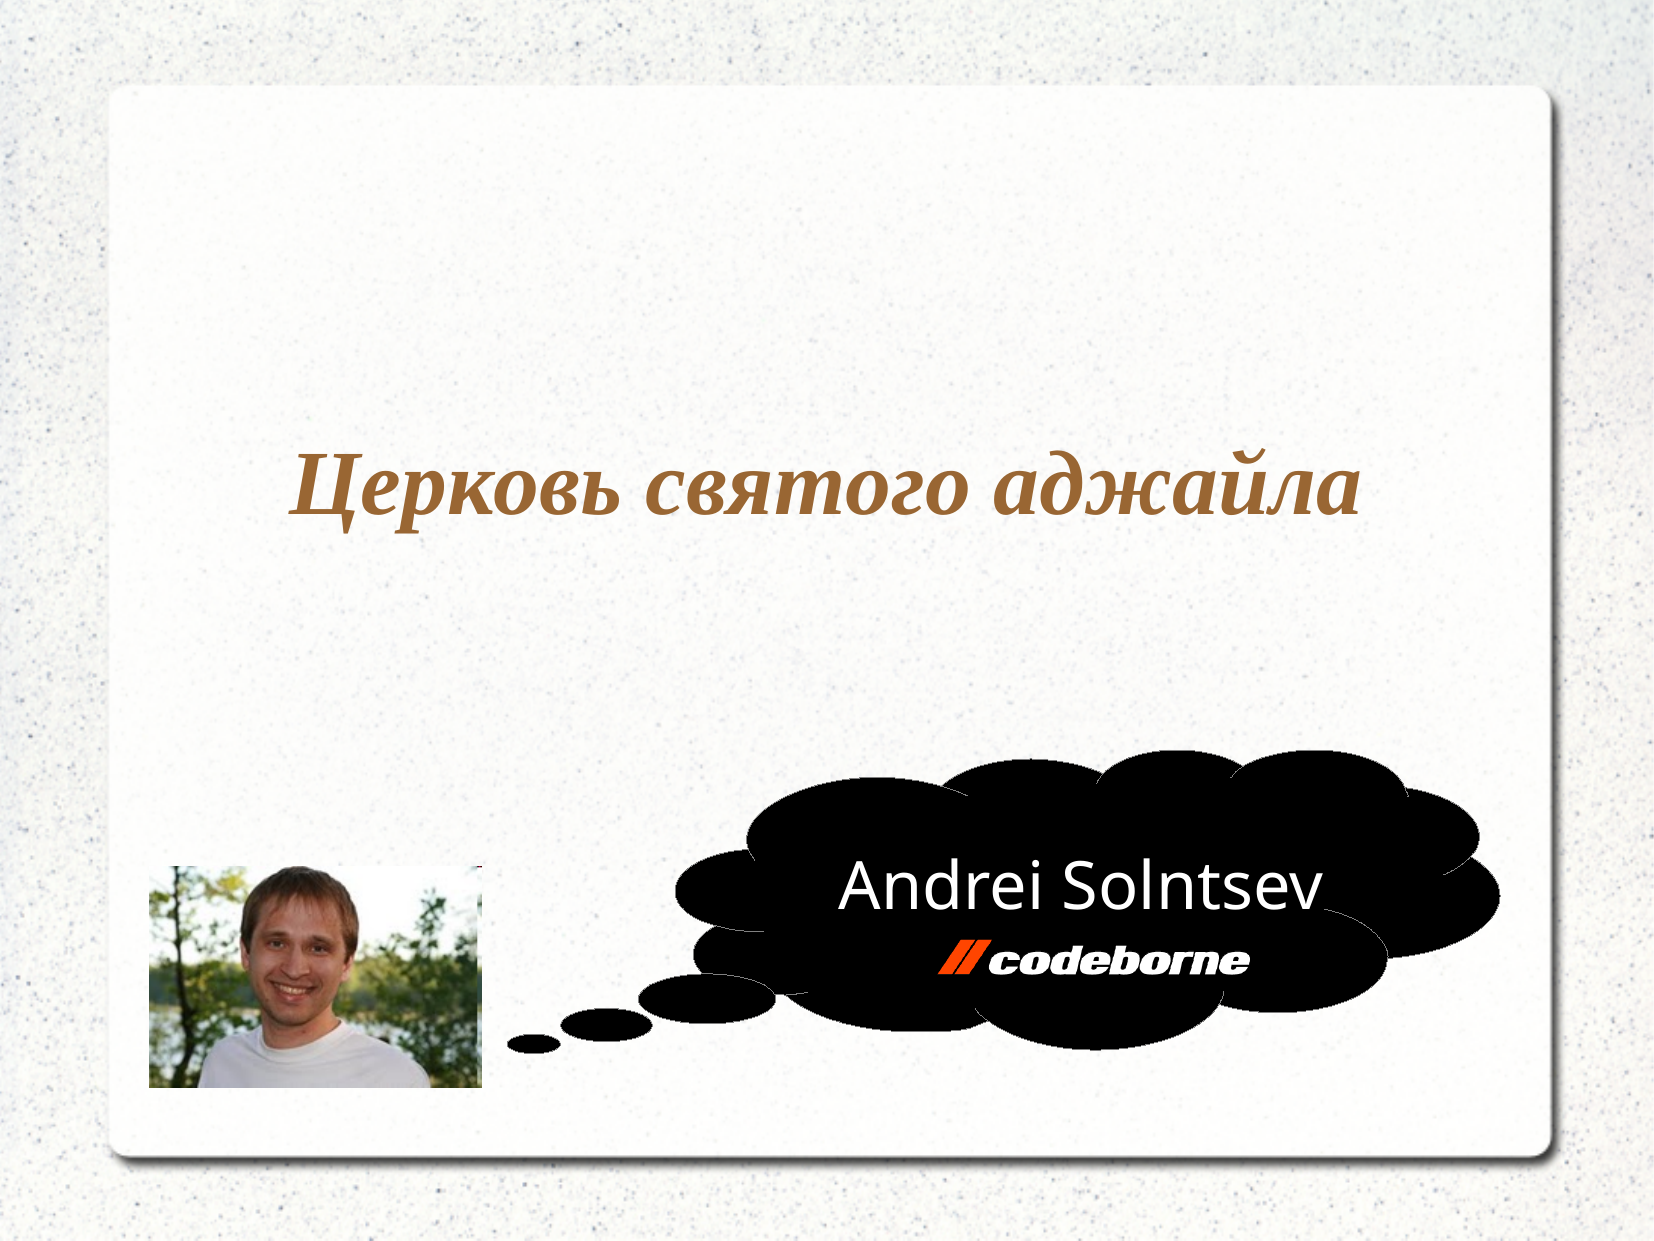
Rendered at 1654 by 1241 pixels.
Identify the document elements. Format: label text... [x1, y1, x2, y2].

text_box [638, 977, 1381, 1051]
text_box [507, 1034, 561, 1054]
text_box [804, 750, 1414, 789]
picture [0, 0, 1654, 1241]
title Церковь святого аджайла [118, 375, 1536, 592]
text_box [560, 1008, 653, 1042]
text_box Andrei Solntsev [587, 789, 1575, 977]
